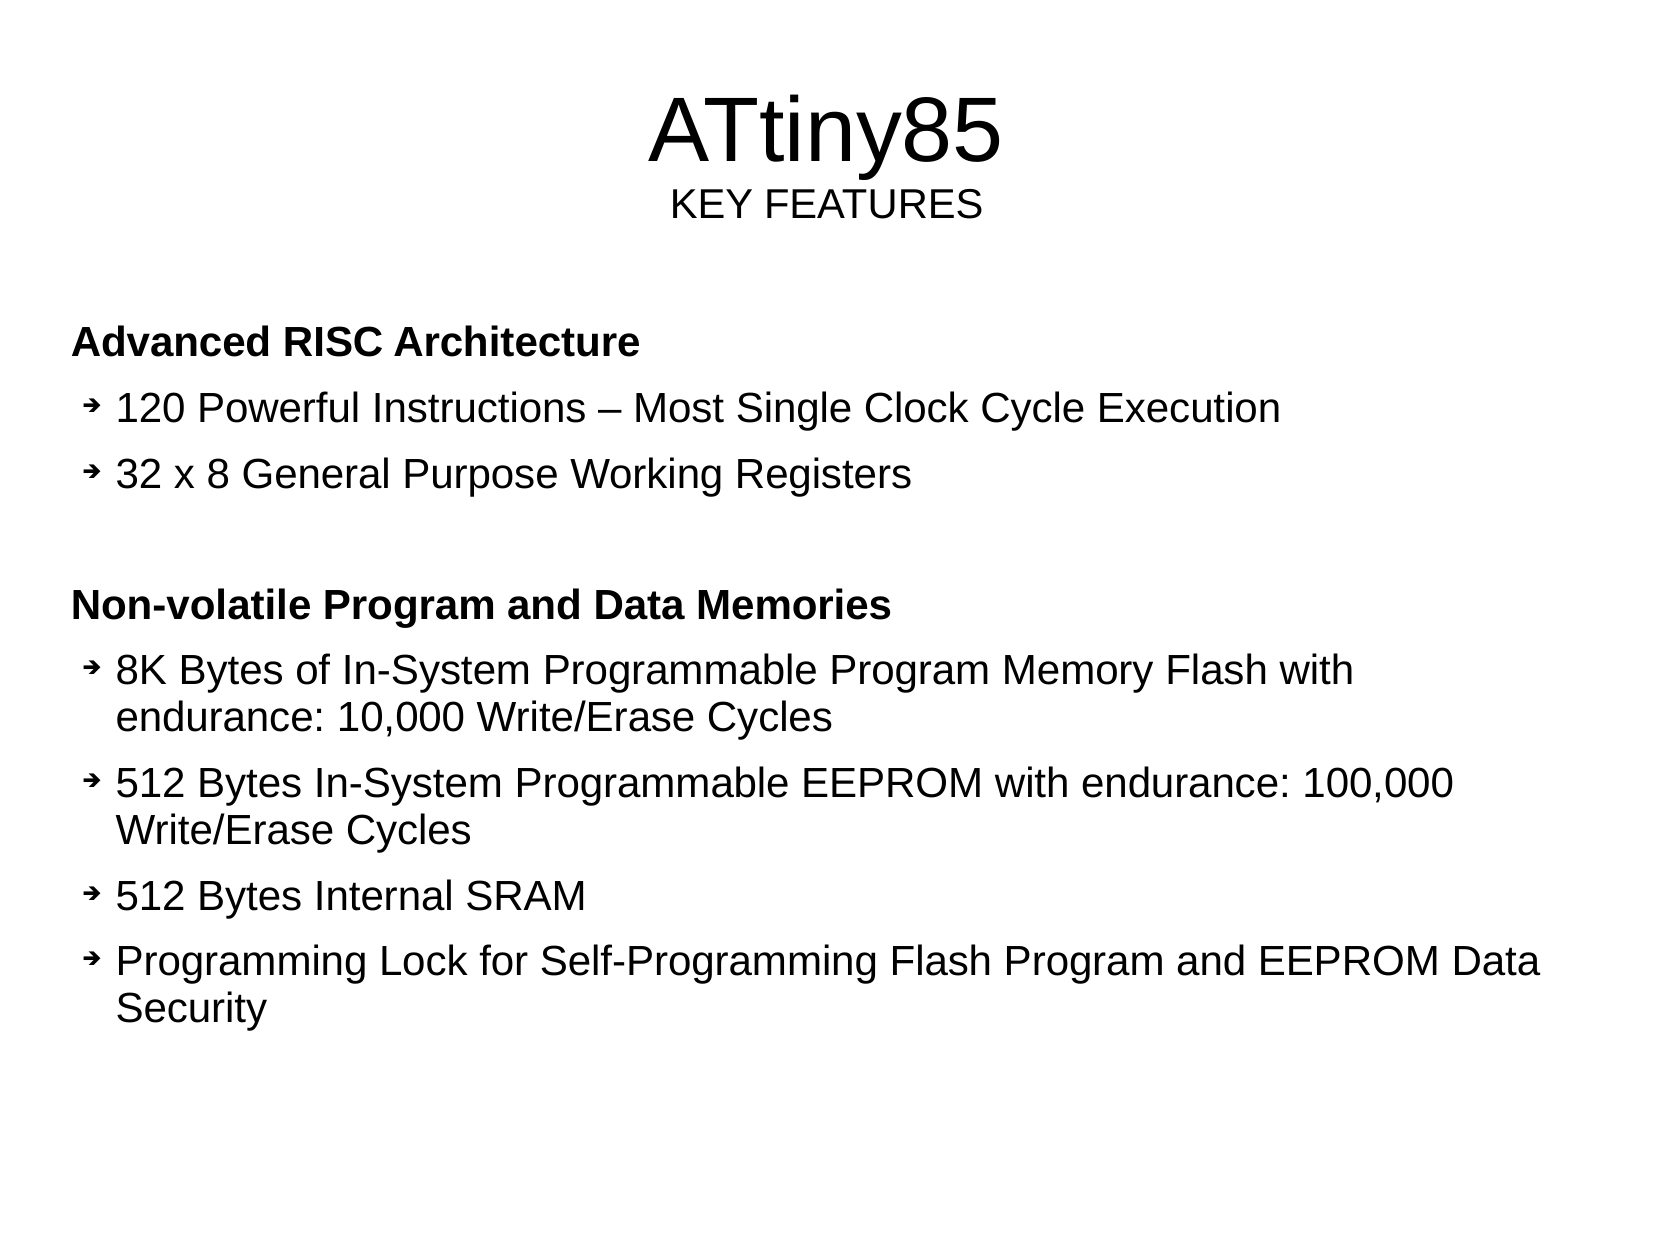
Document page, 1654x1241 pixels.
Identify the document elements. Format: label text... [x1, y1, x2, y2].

list Advanced RISC Architecture 120 Powerful Instructions – Most Single Clock Cycle Execution 32 x 8 General Purpose Working Registers Non-volatile Program and Data Memories 8K Bytes of In-System Programmable Program Memory Flash with endurance: 10,000 Write/Erase Cycles 512 Bytes In-System Programmable EEPROM with endurance: 100,000 Write/Erase Cycles 512 Bytes Internal SRAM Programming Lock for Self-Programming Flash Program and EEPROM Data Security [70, 318, 1560, 1039]
title ATtiny85 KEY FEATURES [82, 49, 1571, 257]
